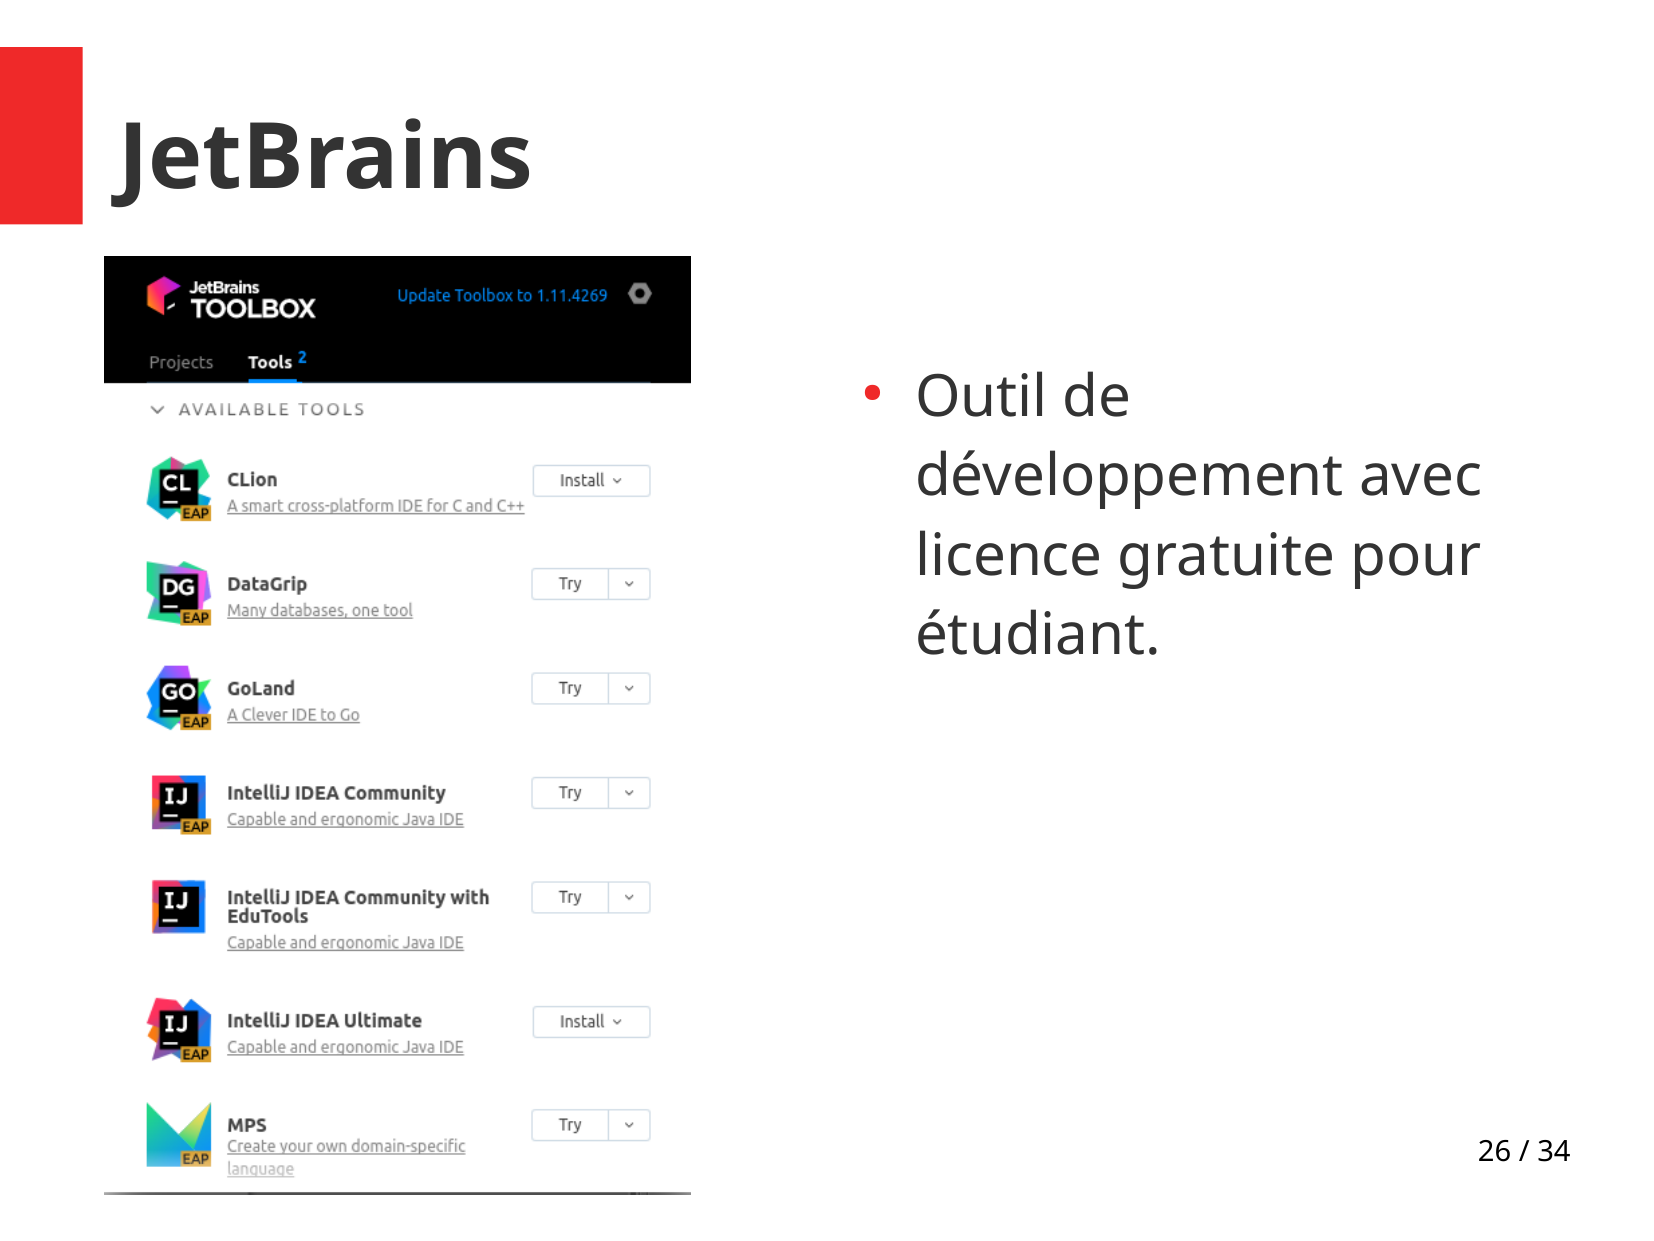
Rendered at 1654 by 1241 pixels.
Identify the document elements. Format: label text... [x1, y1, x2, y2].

title JetBrains [118, 49, 1571, 257]
list Outil de développement avec licence gratuite pour étudiant. [844, 354, 1536, 698]
picture [104, 256, 691, 1195]
